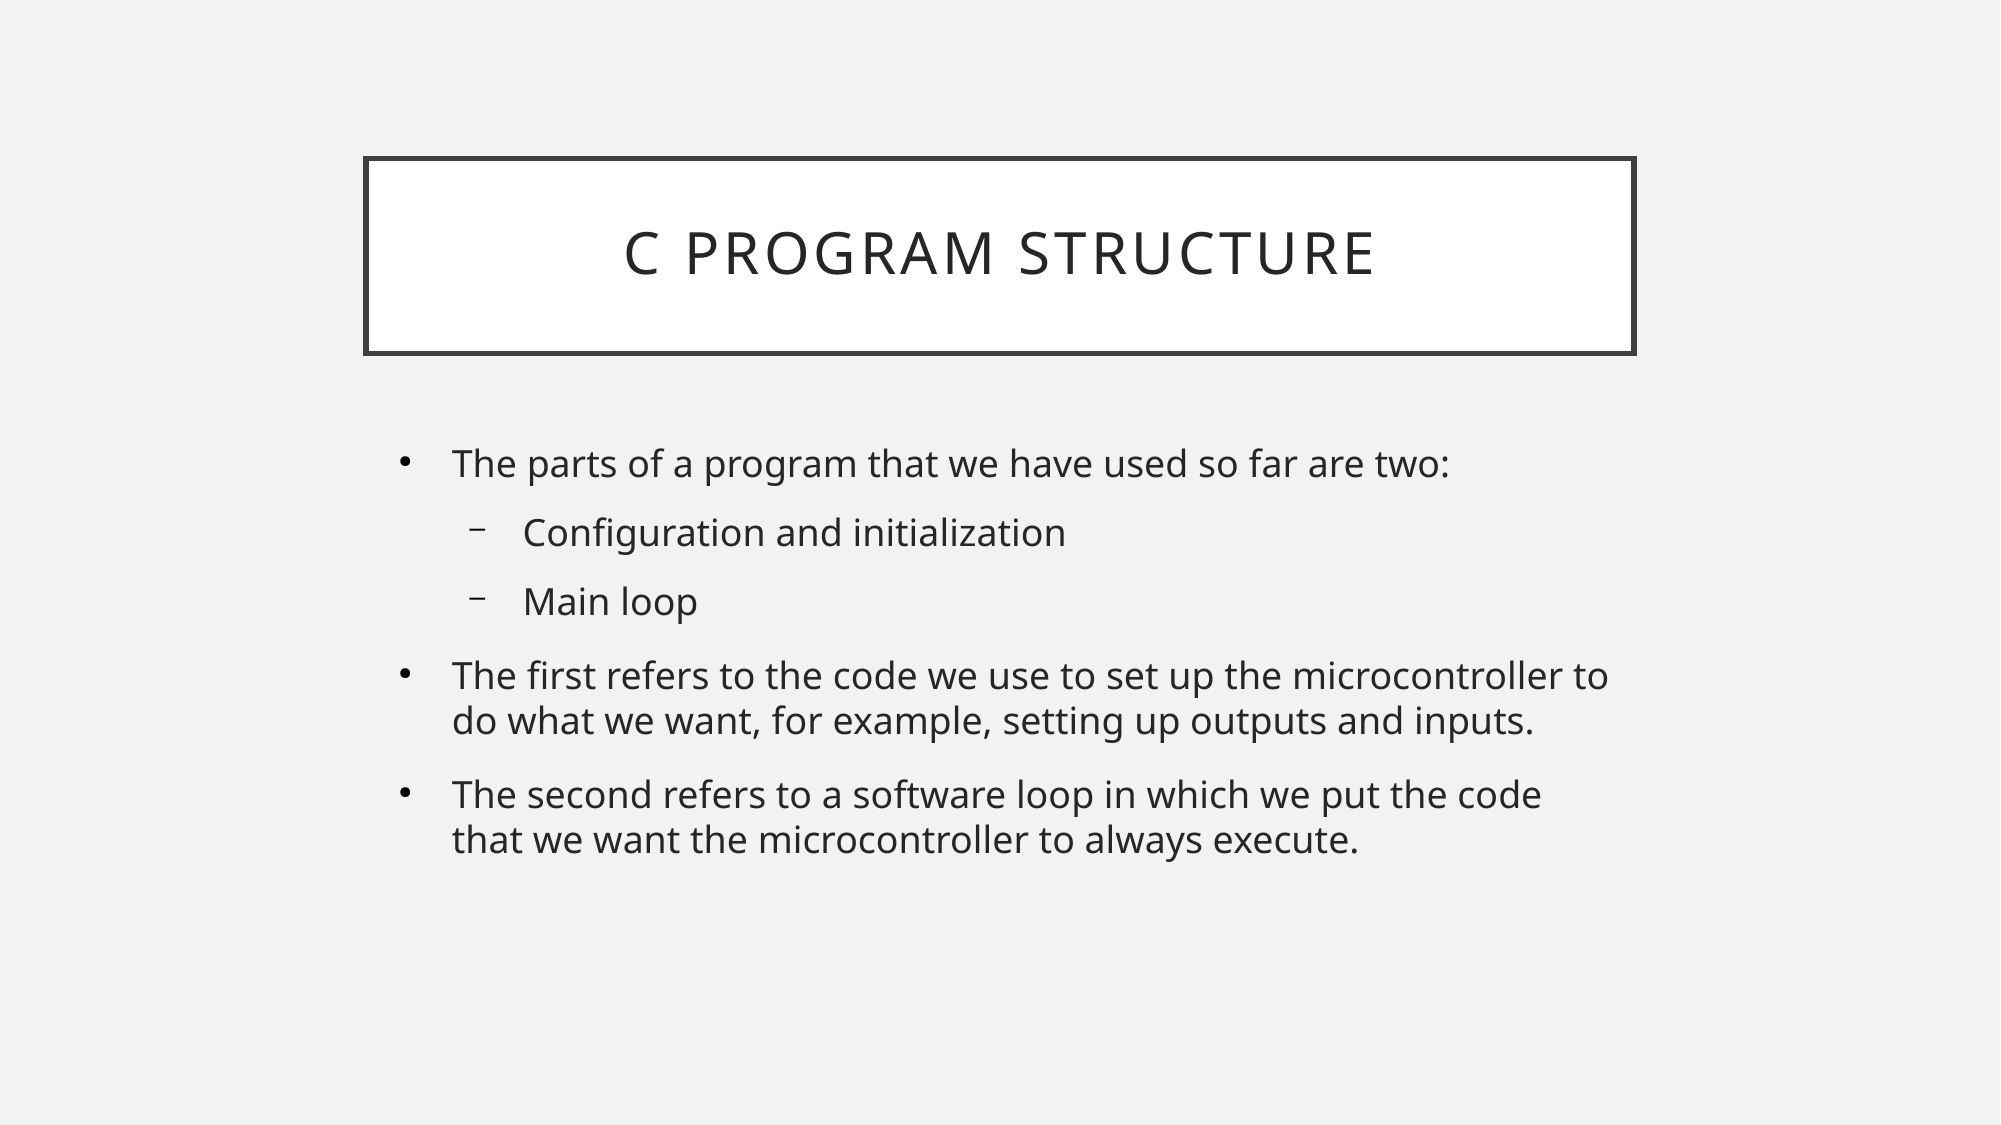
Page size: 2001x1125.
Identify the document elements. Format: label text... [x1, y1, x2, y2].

title C program structure [366, 158, 1634, 354]
list The parts of a program that we have used so far are two: Configuration and initialization Main loop The first refers to the code we use to set up the microcontroller to do what we want, for example, setting up outputs and inputs. The second refers to a software loop in which we put the code that we want the microcontroller to always execute. [366, 432, 1634, 942]
